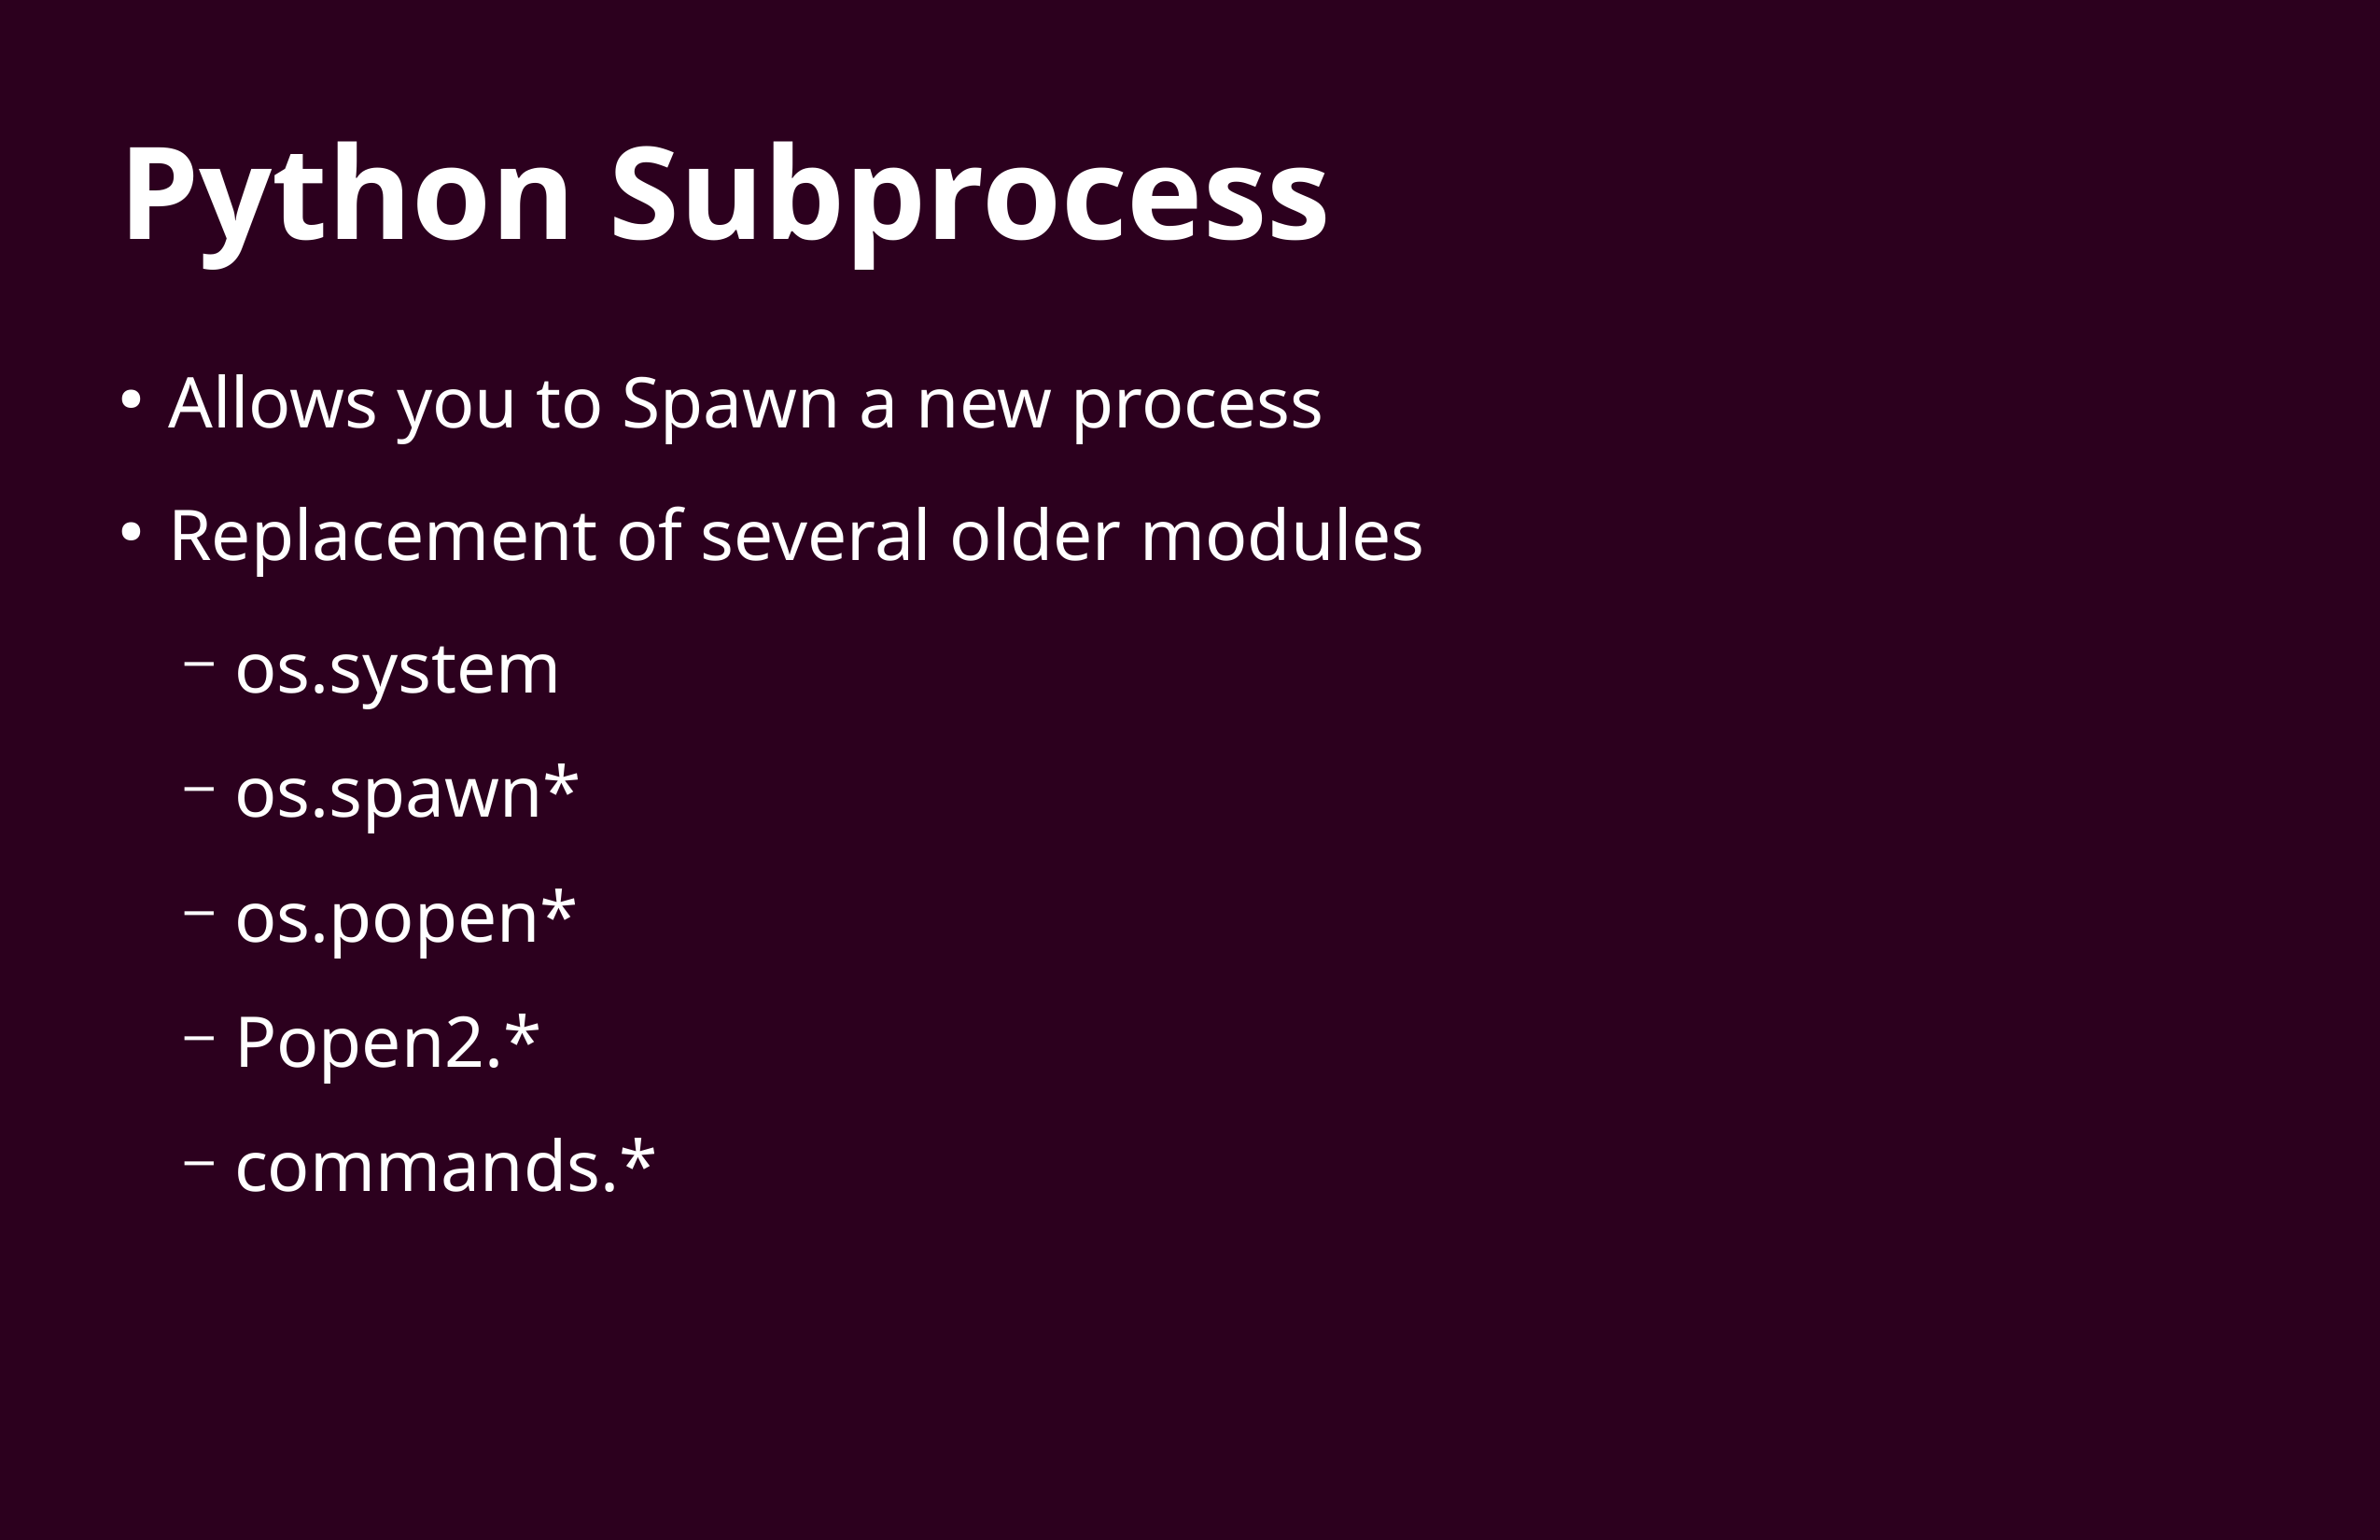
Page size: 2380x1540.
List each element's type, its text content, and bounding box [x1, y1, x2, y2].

title Python Subprocess [119, 61, 2261, 319]
list Allows you to Spawn a new process Replacement of several older modules os.system os.spawn* os.popen* Popen2.* commands.* [102, 353, 2245, 1247]
